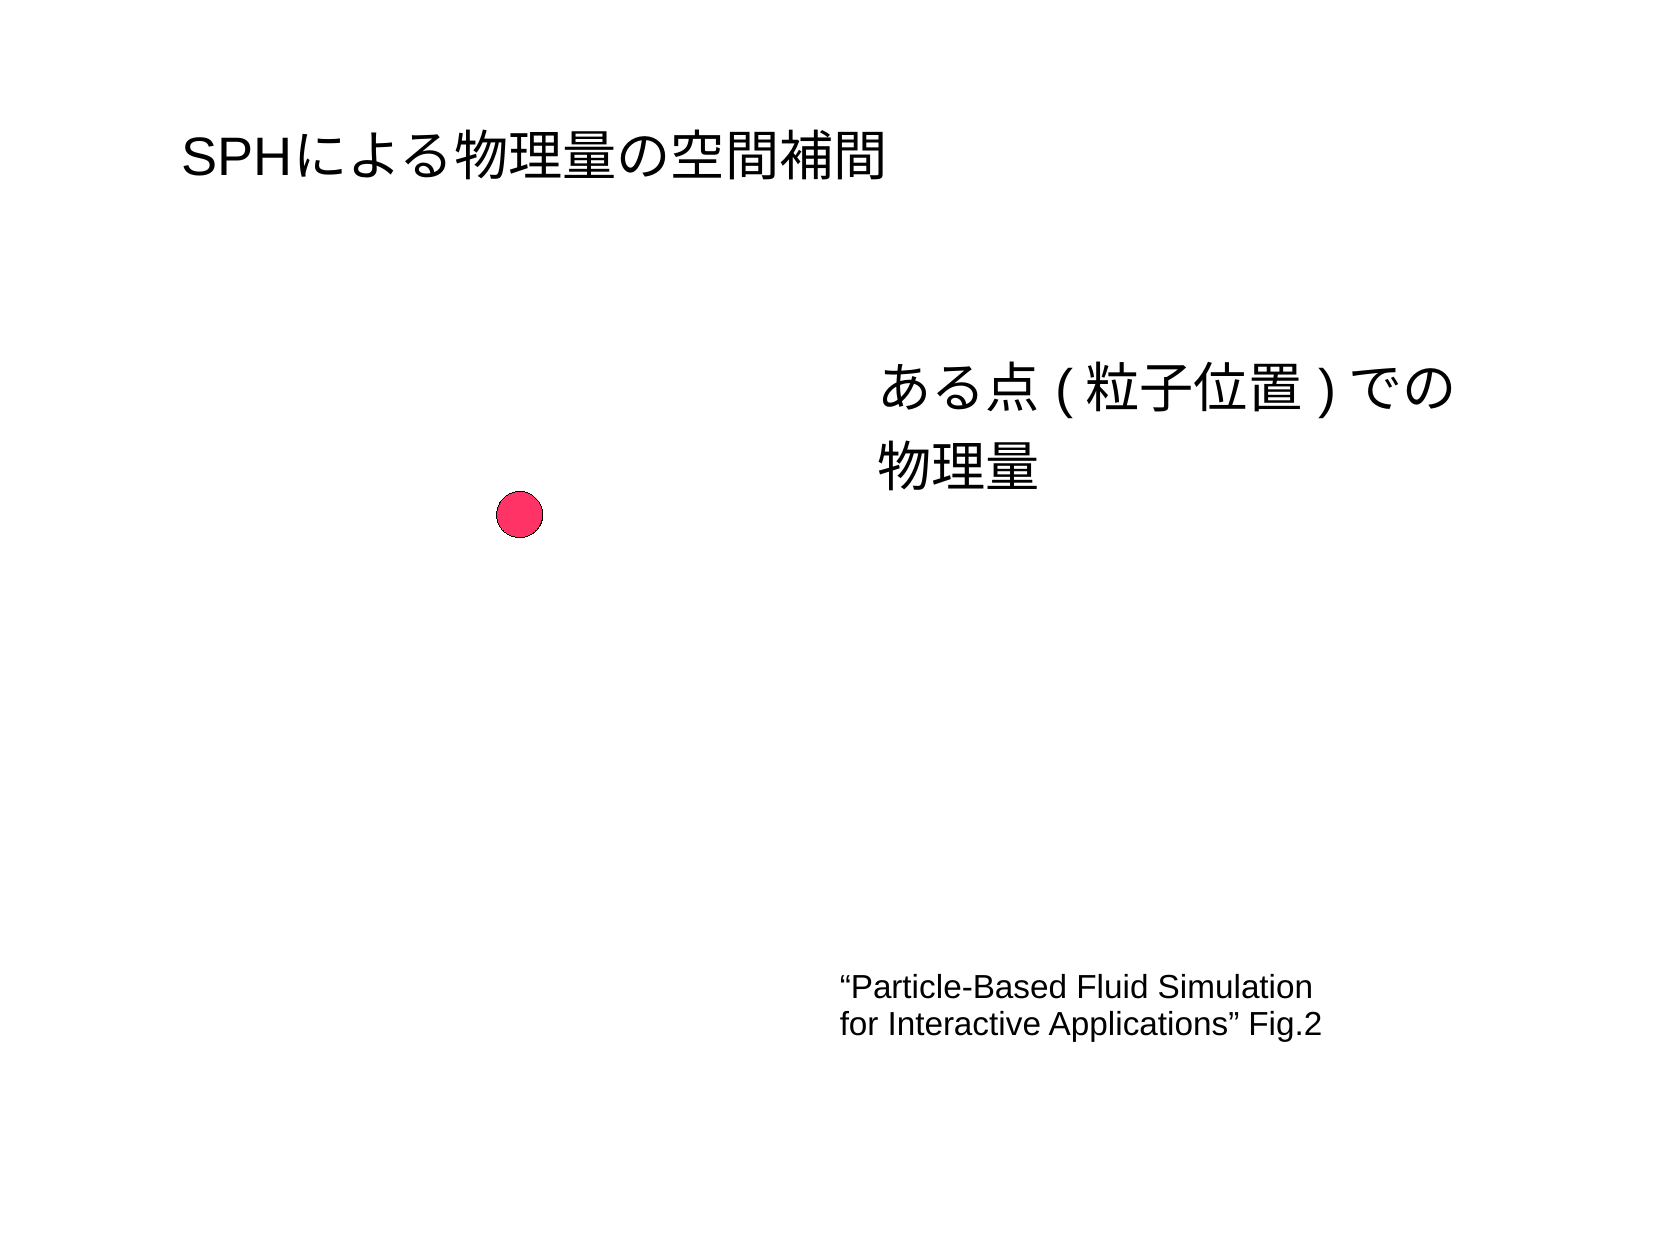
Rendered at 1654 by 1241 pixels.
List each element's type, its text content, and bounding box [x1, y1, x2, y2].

text_box SPHによる物理量の空間補間 [181, 112, 976, 188]
text_box [496, 491, 543, 538]
text_box “Particle-Based Fluid Simulation for Interactive Applications” Fig.2 [825, 960, 1347, 1051]
text_box ある点(粒子位置)での 物理量 [862, 337, 1576, 468]
